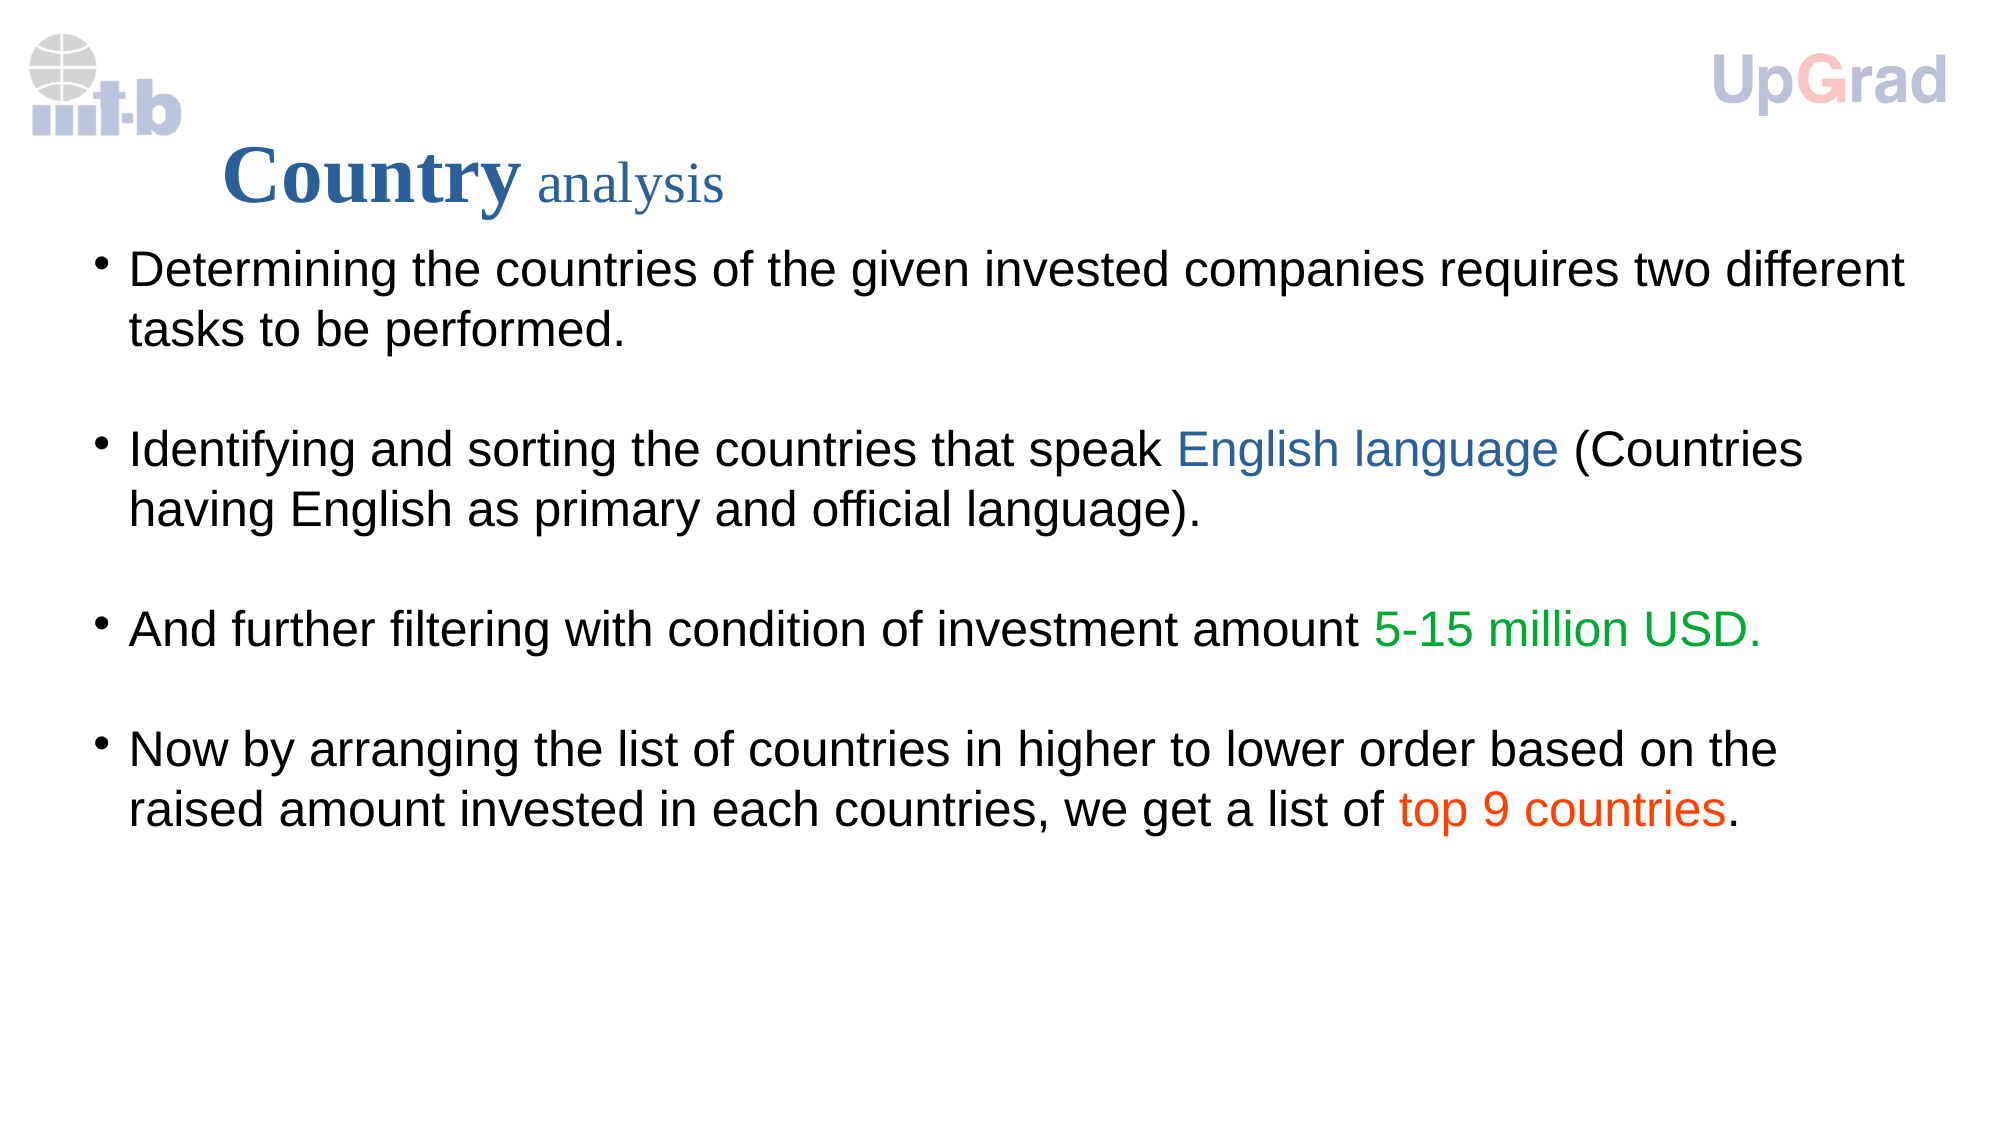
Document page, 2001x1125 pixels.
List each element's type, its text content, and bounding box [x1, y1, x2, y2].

text_box Country analysis [186, 122, 1715, 228]
text_box Determining the countries of the given invested companies requires two different tasks to be performed. Identifying and sorting the countries that speak English language (Countries having English as primary and official language). And further filtering with condition of investment amount 5-15 million USD. Now by arranging the list of countries in higher to lower order based on the raised amount invested in each countries, we get a list of top 9 countries. [93, 236, 1907, 998]
